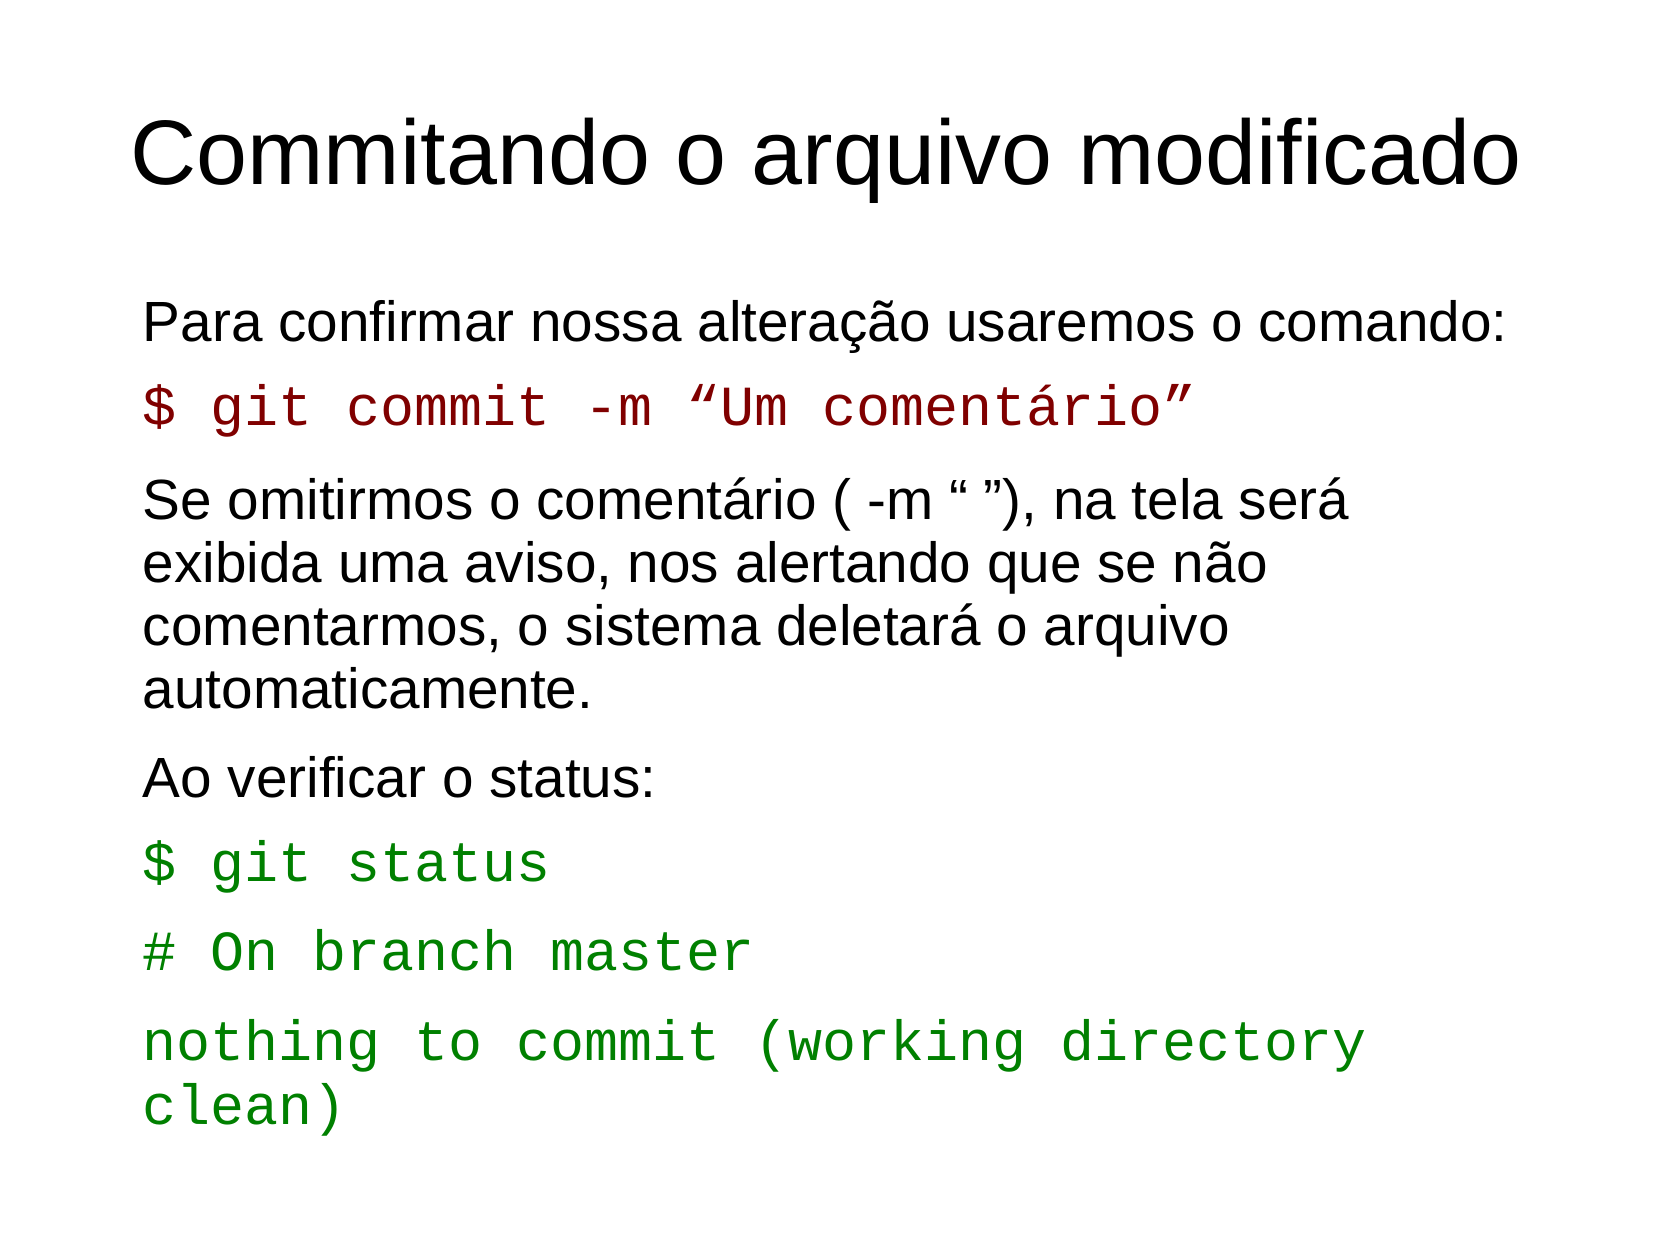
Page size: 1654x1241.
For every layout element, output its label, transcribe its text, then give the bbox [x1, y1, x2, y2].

title Commitando o arquivo modificado [82, 49, 1571, 257]
list Para confirmar nossa alteração usaremos o comando: $ git commit -m “Um comentário” Se omitirmos o comentário ( -m “ ”), na tela será exibida uma aviso, nos alertando que se não comentarmos, o sistema deletará o arquivo automaticamente. Ao verificar o status: $ git status # On branch master nothing to commit (working directory clean) [82, 290, 1538, 1193]
